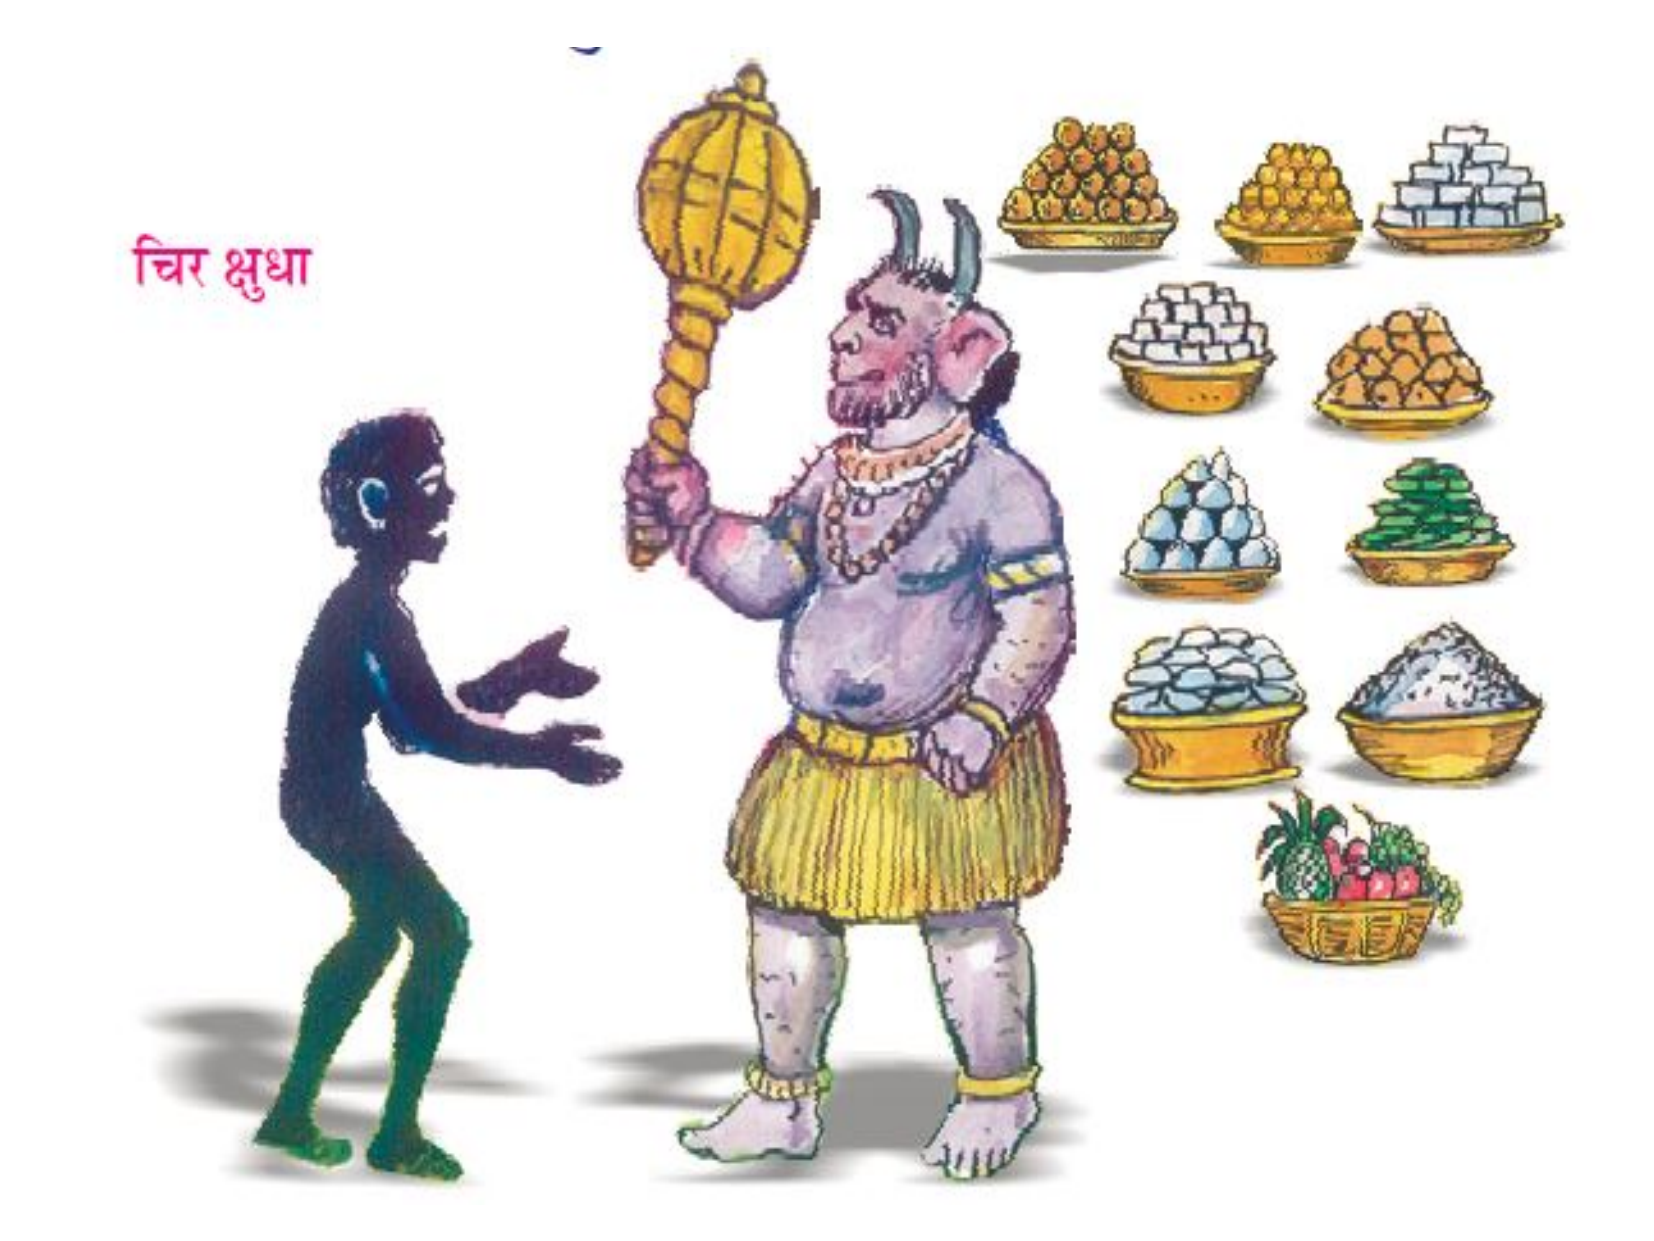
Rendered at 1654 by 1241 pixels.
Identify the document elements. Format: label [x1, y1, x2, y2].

picture [35, 47, 1630, 1205]
